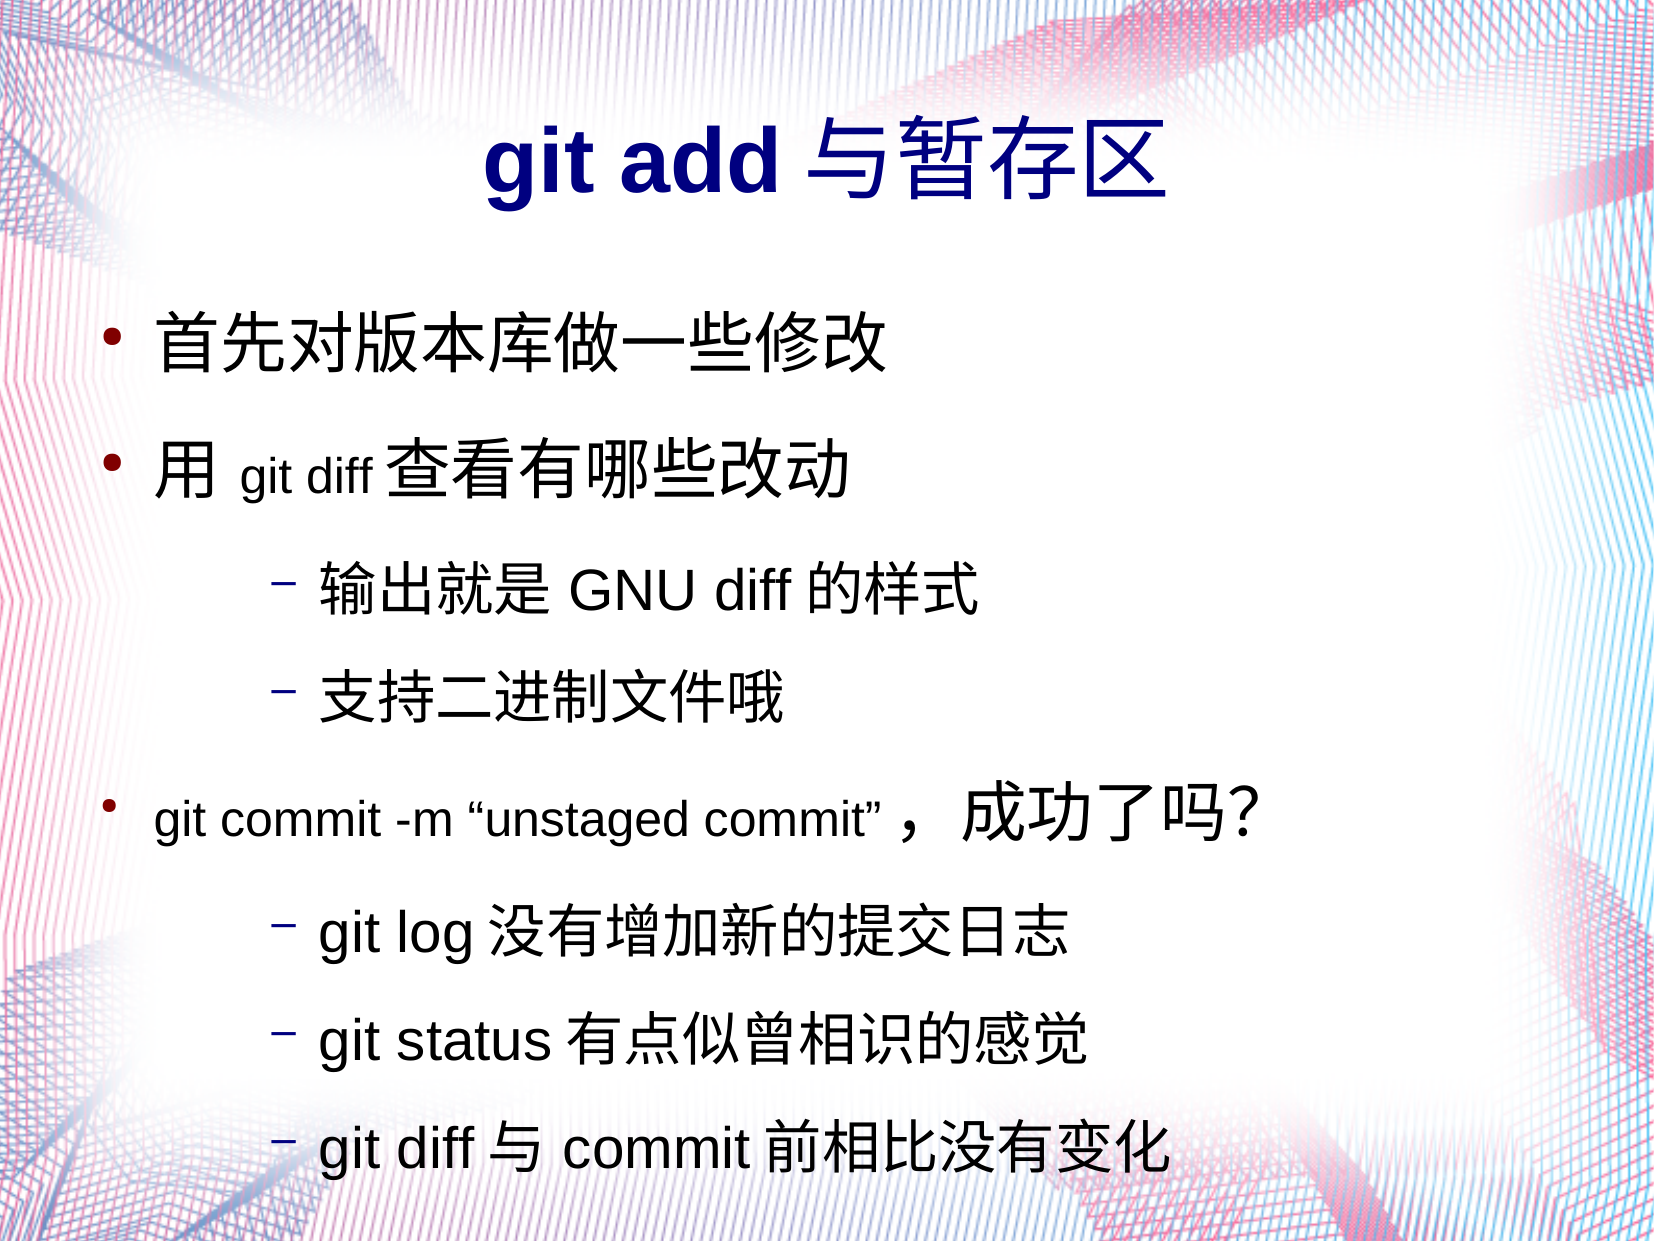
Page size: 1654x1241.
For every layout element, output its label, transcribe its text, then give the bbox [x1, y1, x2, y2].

list 首先对版本库做一些修改 用git diff查看有哪些改动 输出就是GNU diff的样式 支持二进制文件哦 git commit -m “unstaged commit”，成功了吗？ git log没有增加新的提交日志 git status有点似曾相识的感觉 git diff与commit前相比没有变化 [82, 290, 1571, 1137]
title git add与暂存区 [82, 49, 1571, 257]
picture [0, 0, 1654, 1241]
